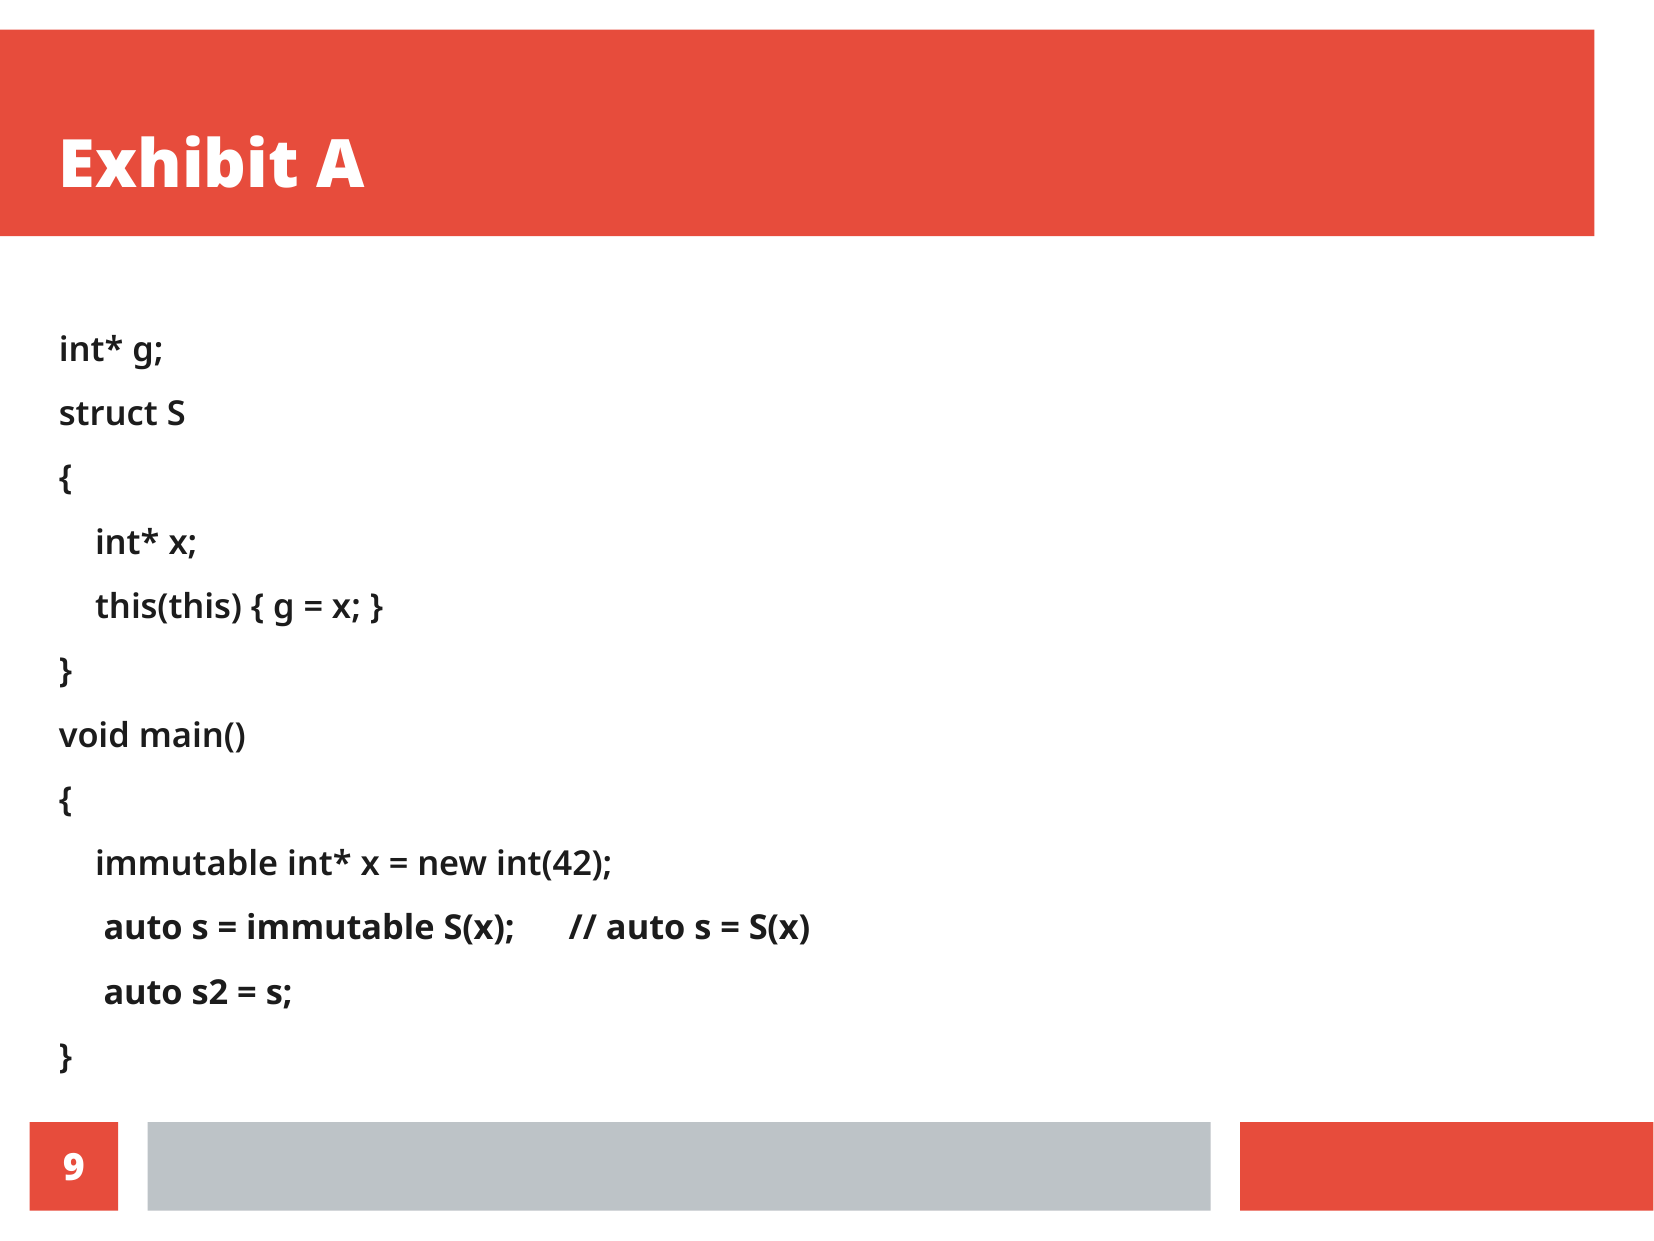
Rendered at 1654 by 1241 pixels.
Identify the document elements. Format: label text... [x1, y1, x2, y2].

title Exhibit A [59, 59, 1595, 207]
list int* g; struct S { int* x; this(this) { g = x; } } void main() { immutable int* x = new int(42); auto s = immutable S(x); // auto s = S(x) auto s2 = s; } [59, 324, 1565, 1093]
